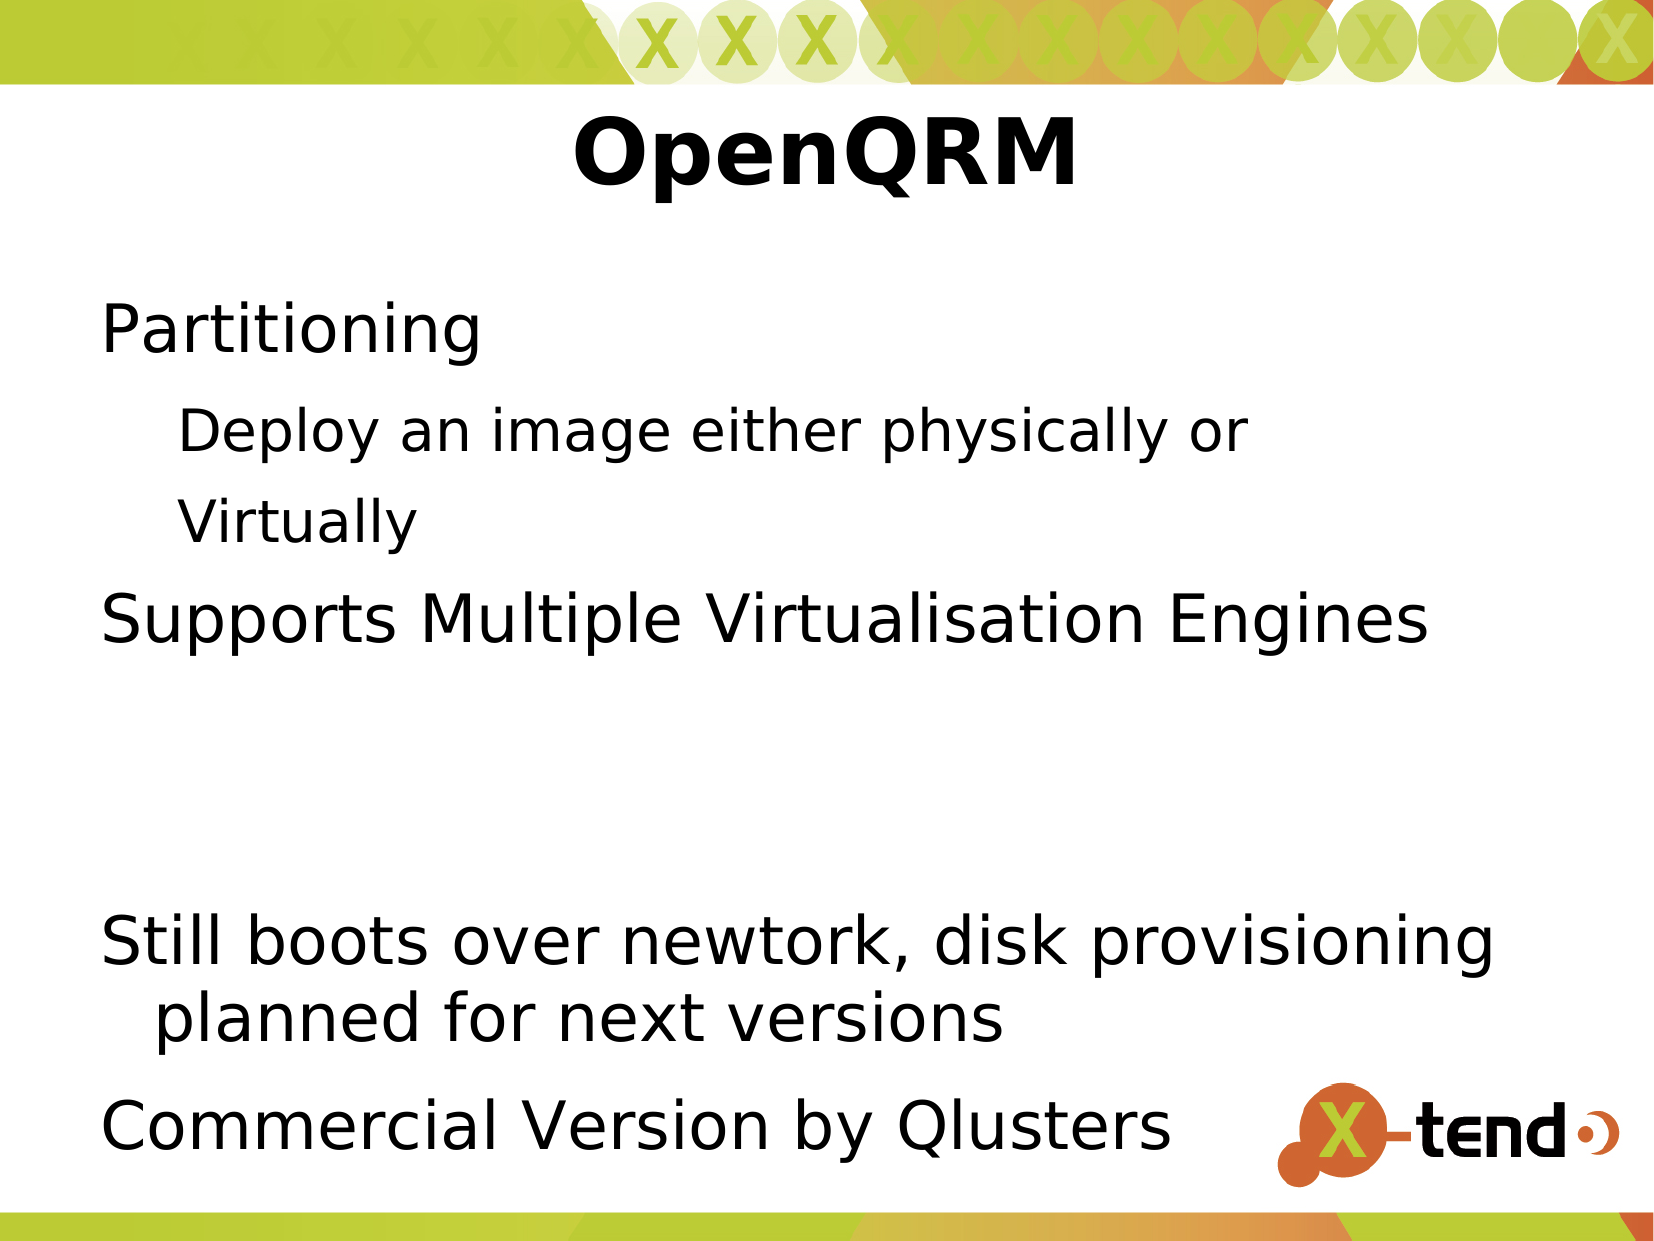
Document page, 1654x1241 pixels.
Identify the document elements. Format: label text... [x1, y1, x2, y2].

picture [0, 0, 1654, 1241]
title OpenQRM [82, 49, 1571, 257]
list Partitioning Deploy an image either physically or Virtually Supports Multiple Virtualisation Engines Still boots over newtork, disk provisioning planned for next versions Commercial Version by Qlusters [82, 290, 1571, 1241]
